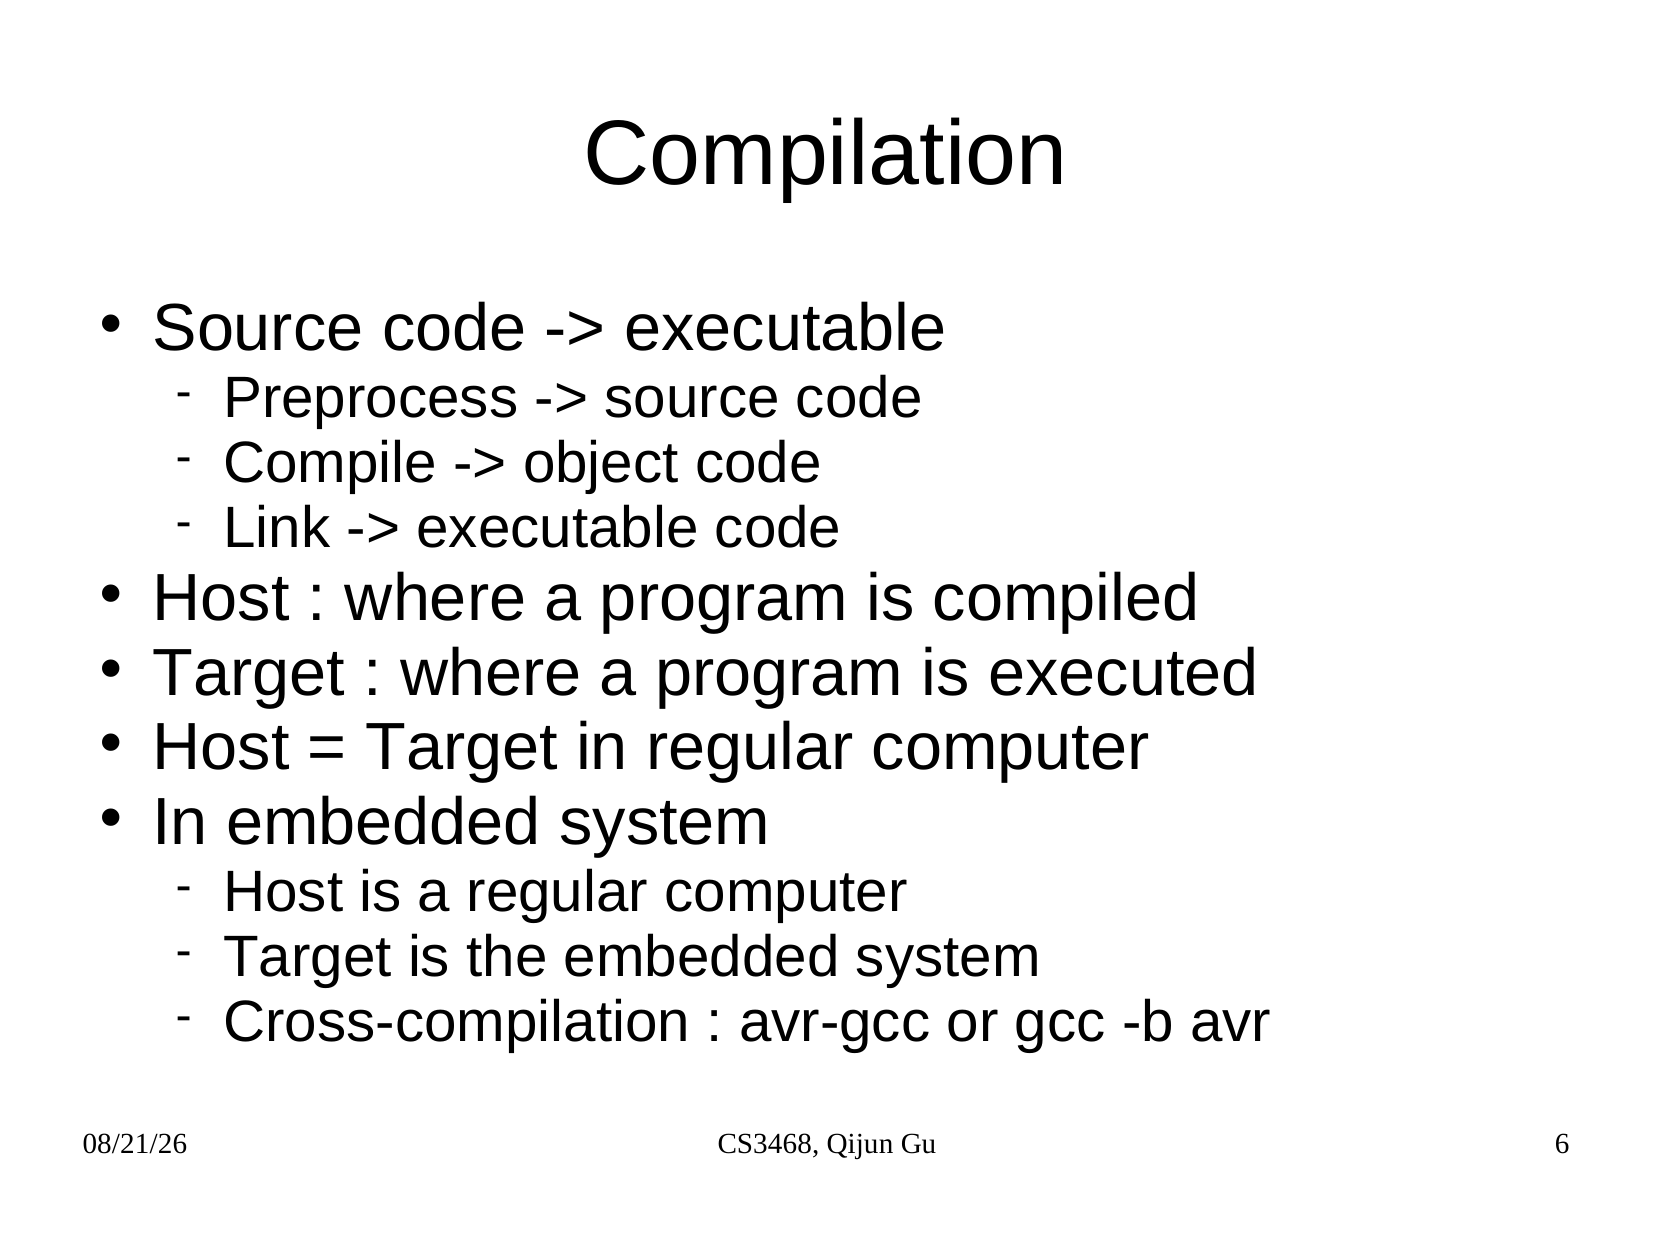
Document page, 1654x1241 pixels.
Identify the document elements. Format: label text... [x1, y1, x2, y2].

list Source code -> executable Preprocess -> source code Compile -> object code Link -> executable code Host : where a program is compiled Target : where a program is executed Host = Target in regular computer In embedded system Host is a regular computer Target is the embedded system Cross-compilation : avr-gcc or gcc -b avr [82, 290, 1570, 1093]
title Compilation [82, 56, 1570, 249]
